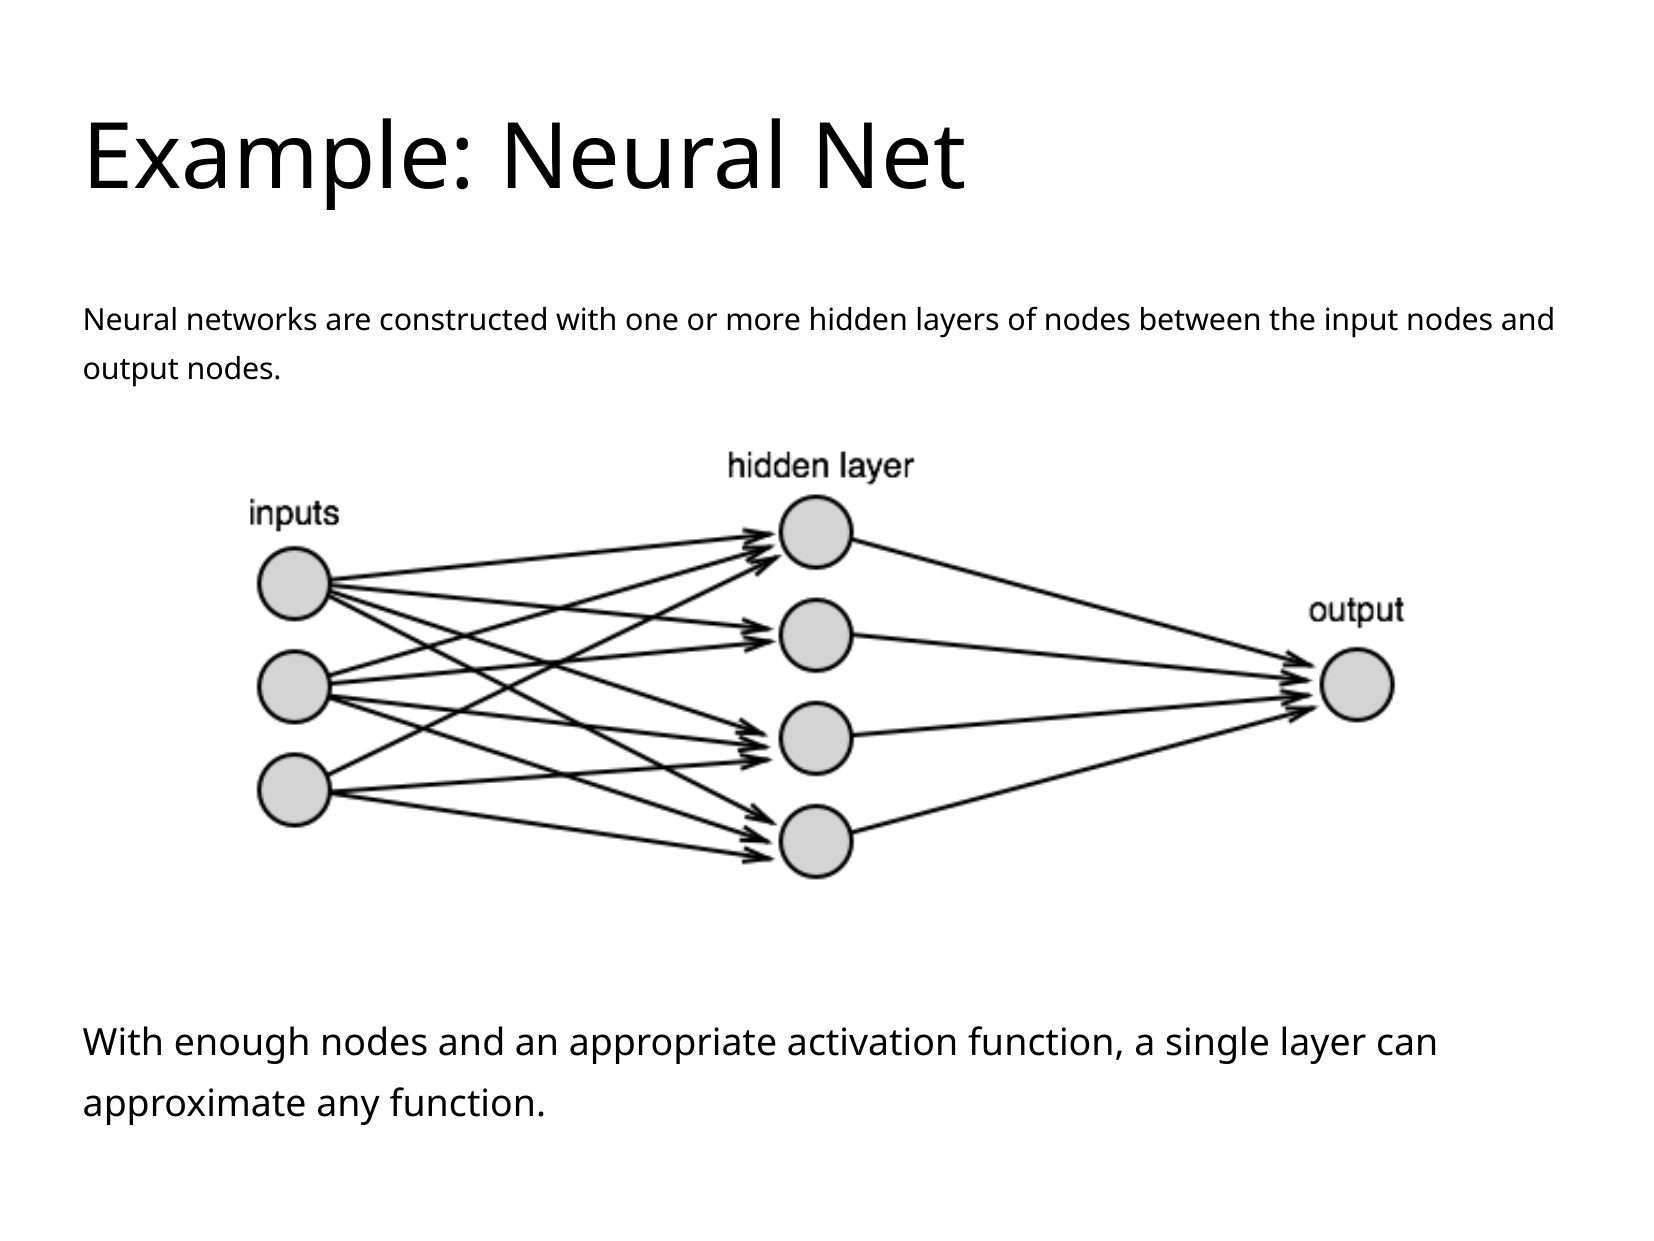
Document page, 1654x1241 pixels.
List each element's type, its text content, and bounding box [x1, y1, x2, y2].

picture [249, 450, 1406, 885]
list Neural networks are constructed with one or more hidden layers of nodes between the input nodes and output nodes. [82, 290, 1571, 391]
title Example: Neural Net [82, 49, 1571, 257]
list With enough nodes and an appropriate activation function, a single layer can approximate any function. [82, 1005, 1571, 1186]
